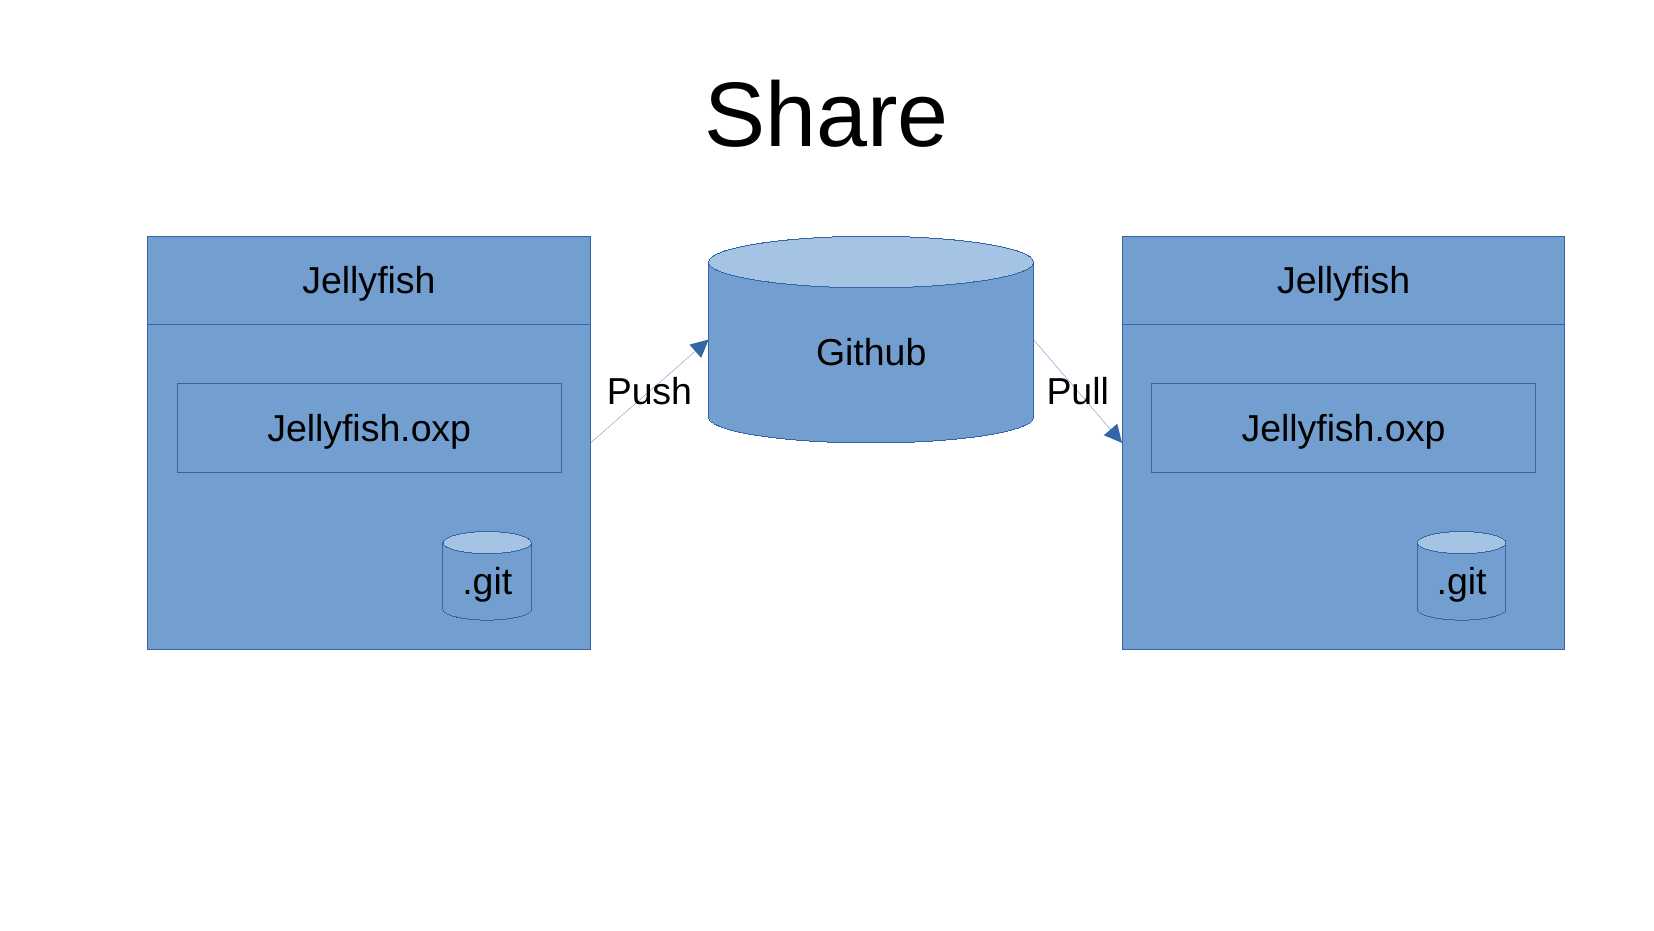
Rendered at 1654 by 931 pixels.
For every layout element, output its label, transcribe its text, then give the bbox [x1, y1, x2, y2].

text_box Jellyfish.oxp [1151, 383, 1536, 473]
text_box [147, 325, 591, 650]
text_box [1122, 325, 1565, 650]
text_box .git [442, 543, 532, 621]
text_box Jellyfish [1122, 236, 1565, 325]
text_box Github [708, 264, 1034, 443]
text_box .git [1417, 545, 1506, 621]
text_box Jellyfish [147, 236, 591, 325]
text_box Jellyfish.oxp [177, 383, 562, 473]
title Share [82, 37, 1571, 193]
